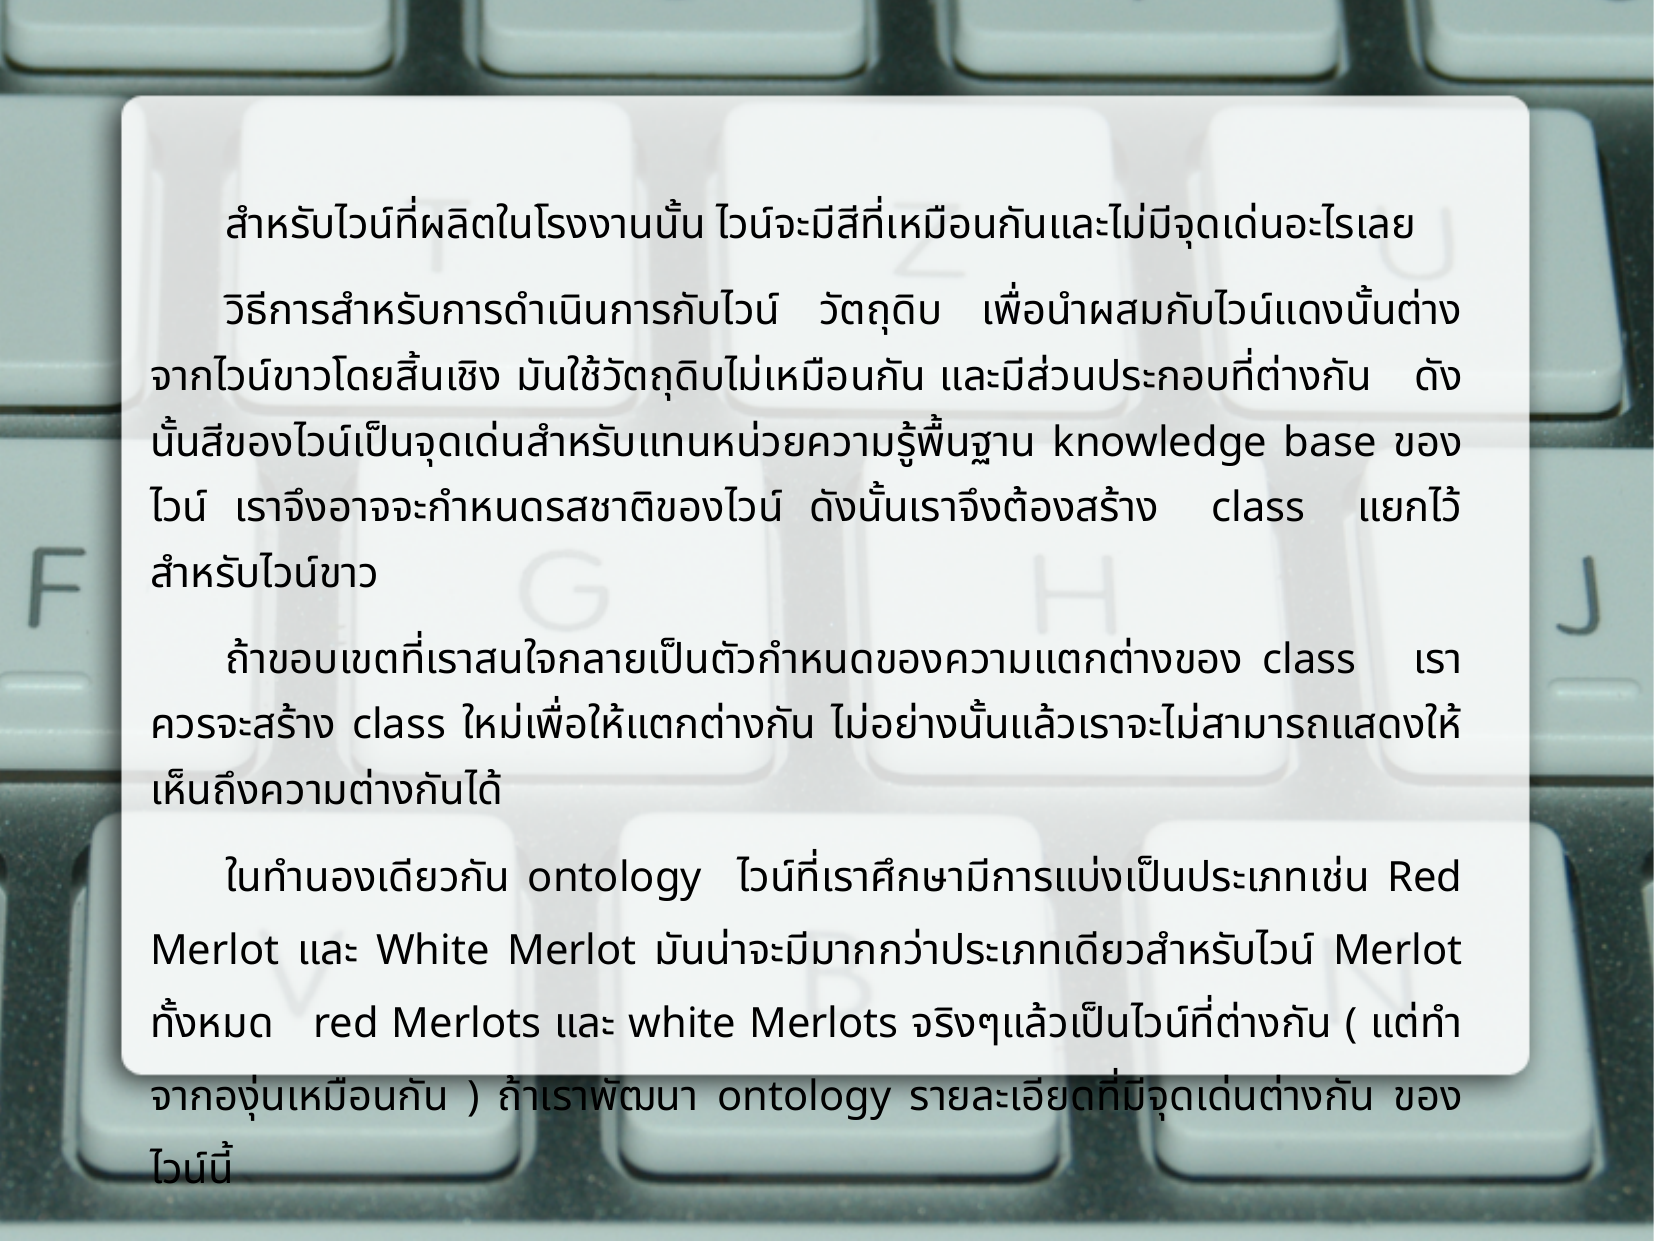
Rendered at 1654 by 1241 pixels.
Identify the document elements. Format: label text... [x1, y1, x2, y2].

picture [0, 0, 1654, 1241]
subtitle สำหรับไวน์ที่ผลิตในโรงงานนั้น ไวน์จะมีสีที่เหมือนกันและไม่มีจุดเด่นอะไรเลย วิธีการสำหรับการดำเนินการกับไวน์ วัตถุดิบ เพื่อนำผสมกับไวน์แดงนั้นต่างจากไวน์ขาวโดยสิ้นเชิง มันใช้วัตถุดิบไม่เหมือนกัน และมีส่วนประกอบที่ต่างกัน ดังนั้นสีของไวน์เป็นจุดเด่นสำหรับแทนหน่วยความรู้พื้นฐาน knowledge base ของไวน์ เราจึงอาจจะกำหนดรสชาติของไวน์ ดังนั้นเราจึงต้องสร้าง class แยกไว้สำหรับไวน์ขาว ถ้าขอบเขตที่เราสนใจกลายเป็นตัวกำหนดของความแตกต่างของ class เราควรจะสร้าง class ใหม่เพื่อให้แตกต่างกัน ไม่อย่างนั้นแล้วเราจะไม่สามารถแสดงให้เห็นถึงความต่างกันได้ ในทำนองเดียวกัน ontology ไวน์ที่เราศึกษามีการแบ่งเป็นประเภทเช่น Red Merlot และ White Merlot มันน่าจะมีมากกว่าประเภทเดียวสำหรับไวน์ Merlot ทั้งหมด red Merlots และ white Merlots จริงๆแล้วเป็นไวน์ที่ต่างกัน ( แต่ทำจากองุ่นเหมือนกัน ) ถ้าเราพัฒนา ontology รายละเอียดที่มีจุดเด่นต่างกัน ของไวน์นี้ [150, 337, 1463, 1051]
